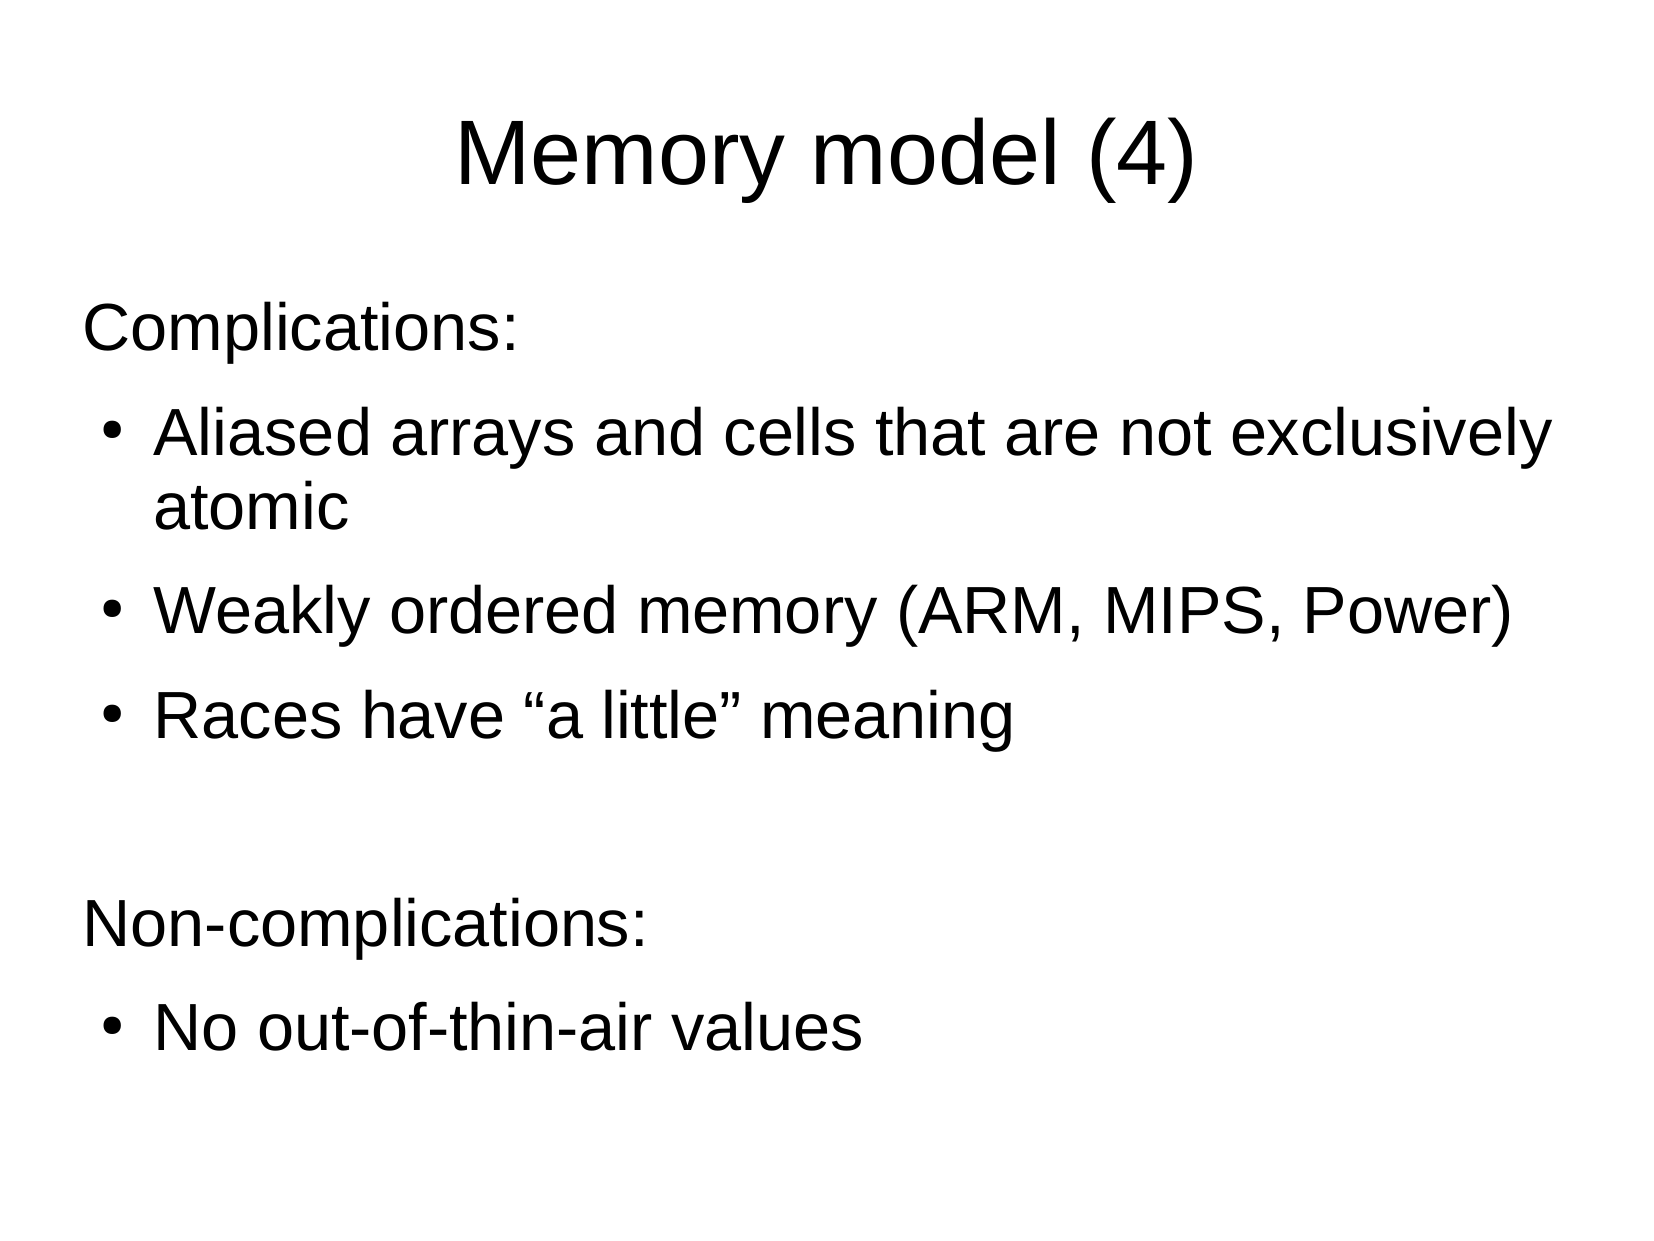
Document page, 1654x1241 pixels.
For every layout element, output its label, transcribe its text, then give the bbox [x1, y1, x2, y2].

title Memory model (4) [82, 49, 1571, 257]
list Complications: Aliased arrays and cells that are not exclusively atomic Weakly ordered memory (ARM, MIPS, Power) Races have “a little” meaning Non-complications: No out-of-thin-air values [82, 290, 1571, 1109]
